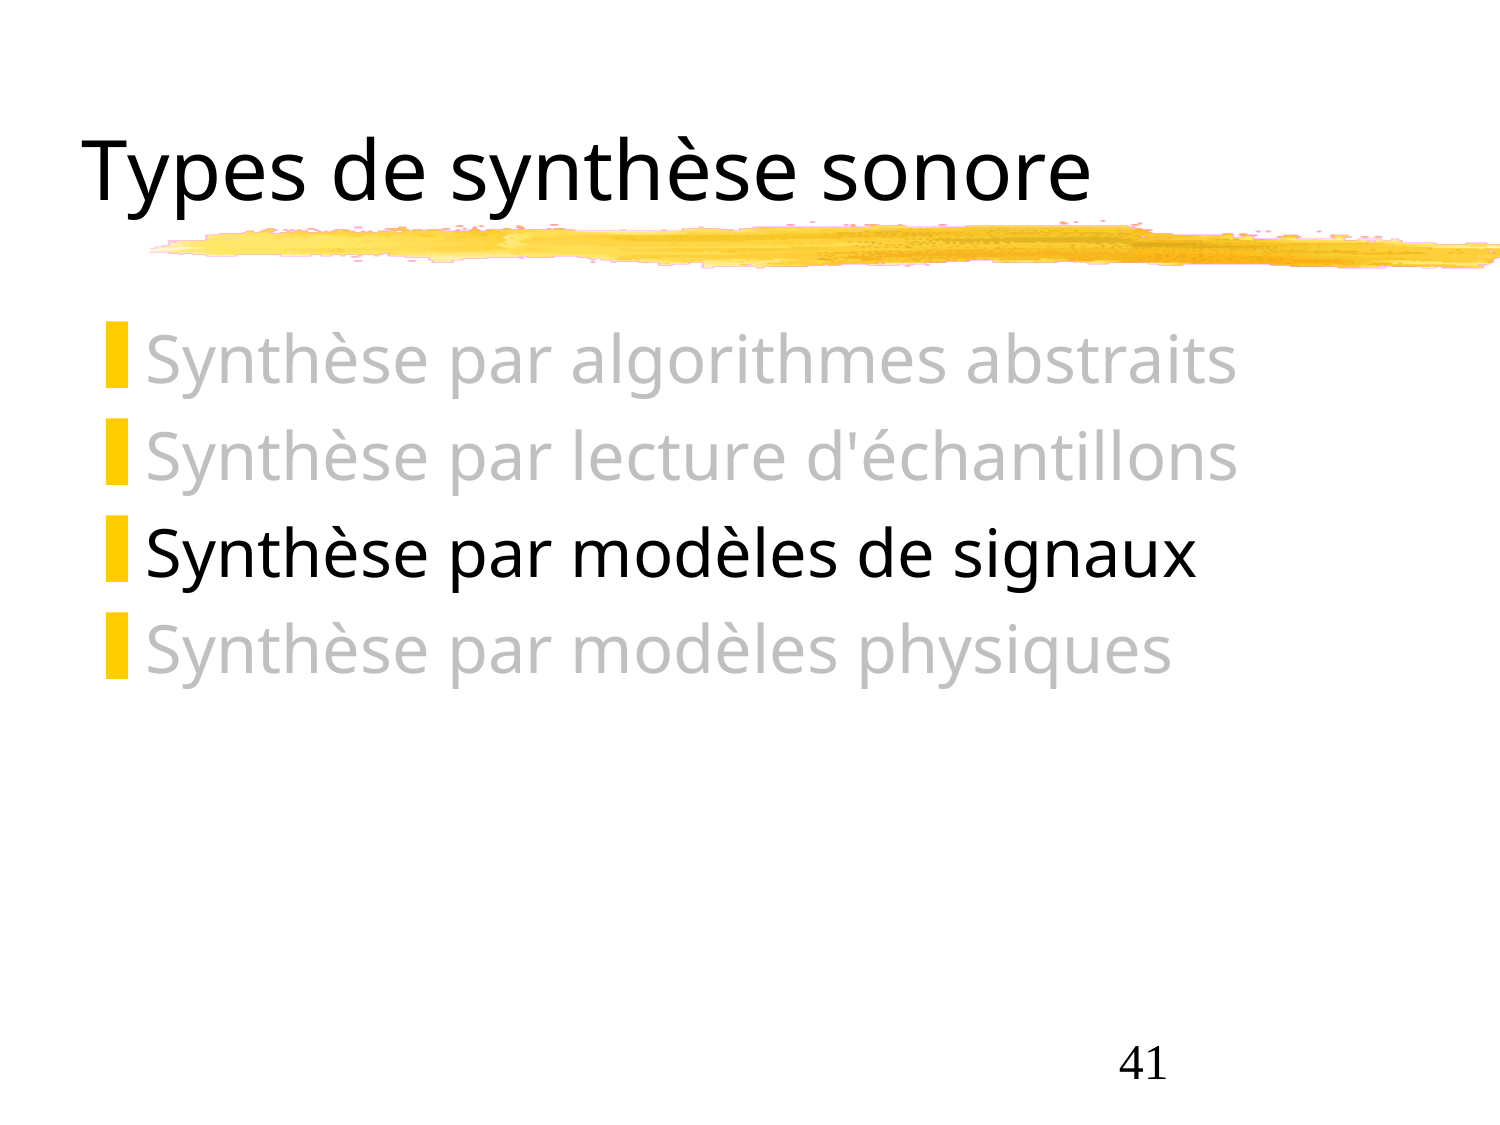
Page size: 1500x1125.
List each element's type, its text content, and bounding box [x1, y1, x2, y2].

picture [150, 215, 1500, 279]
list Synthèse par algorithmes abstraits Synthèse par lecture d'échantillons Synthèse par modèles de signaux Synthèse par modèles physiques [74, 309, 1417, 994]
title Types de synthèse sonore [66, 0, 1342, 225]
